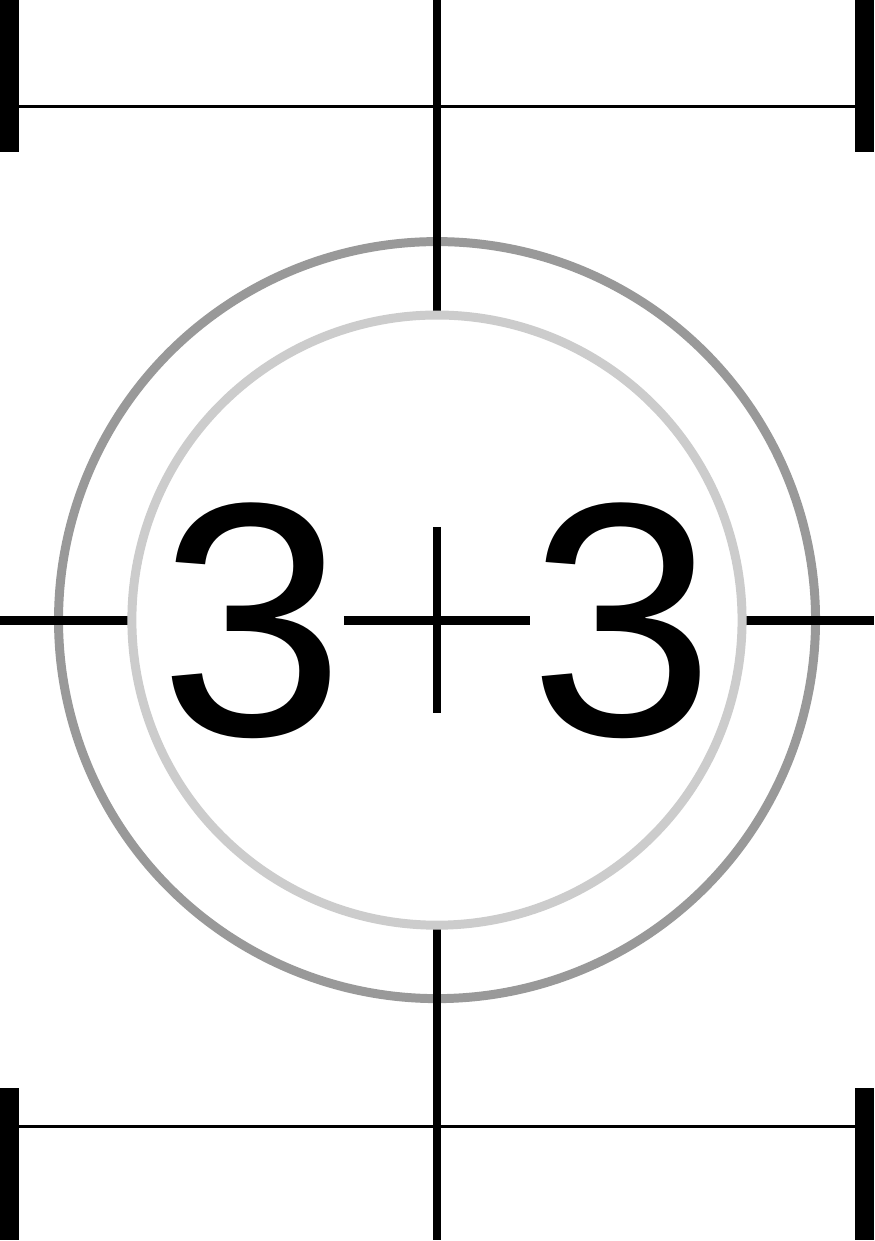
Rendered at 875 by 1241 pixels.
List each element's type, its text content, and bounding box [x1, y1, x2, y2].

text_box [111, 814, 763, 999]
text_box 3 3 [58, 426, 816, 814]
text_box [112, 241, 762, 426]
